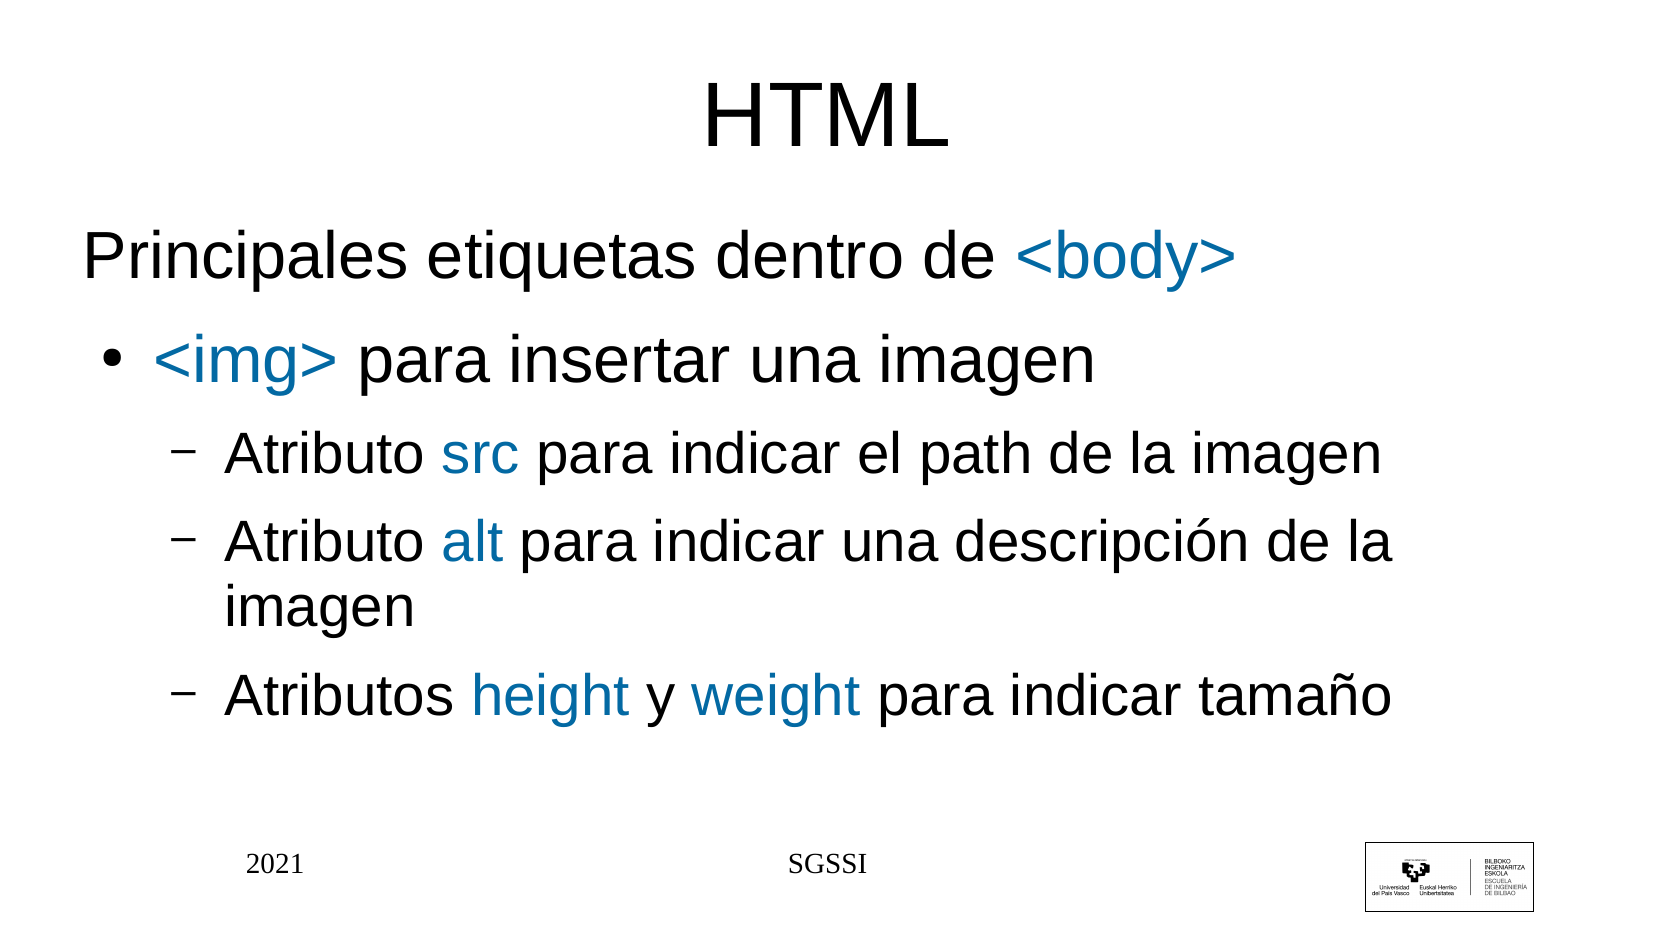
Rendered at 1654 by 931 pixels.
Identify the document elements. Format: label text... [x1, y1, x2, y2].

picture [1366, 843, 1533, 911]
title HTML [82, 37, 1571, 193]
list Principales etiquetas dentro de <body> <img> para insertar una imagen Atributo src para indicar el path de la imagen Atributo alt para indicar una descripción de la imagen Atributos height y weight para indicar tamaño [82, 217, 1456, 758]
